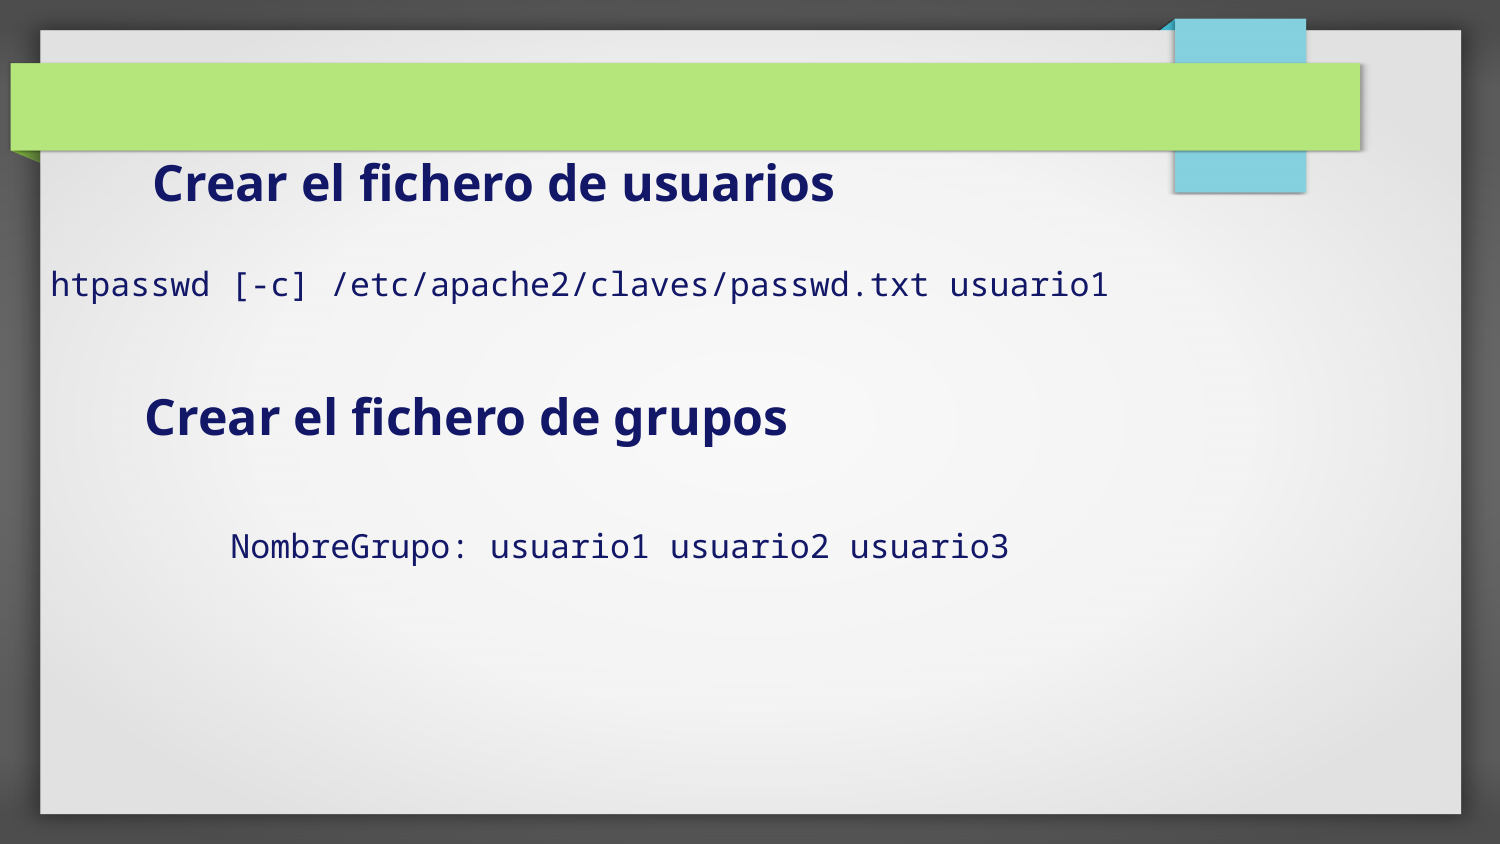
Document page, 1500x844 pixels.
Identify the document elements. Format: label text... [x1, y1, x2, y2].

title Crear el fichero de grupos [129, 381, 1268, 461]
list htpasswd [-c] /etc/apache2/claves/passwd.txt usuario1 NombreGrupo: usuario1 usuario2 usuario3 [35, 248, 1369, 497]
title Crear el fichero de usuarios [137, 146, 1276, 227]
picture [0, 0, 1500, 844]
